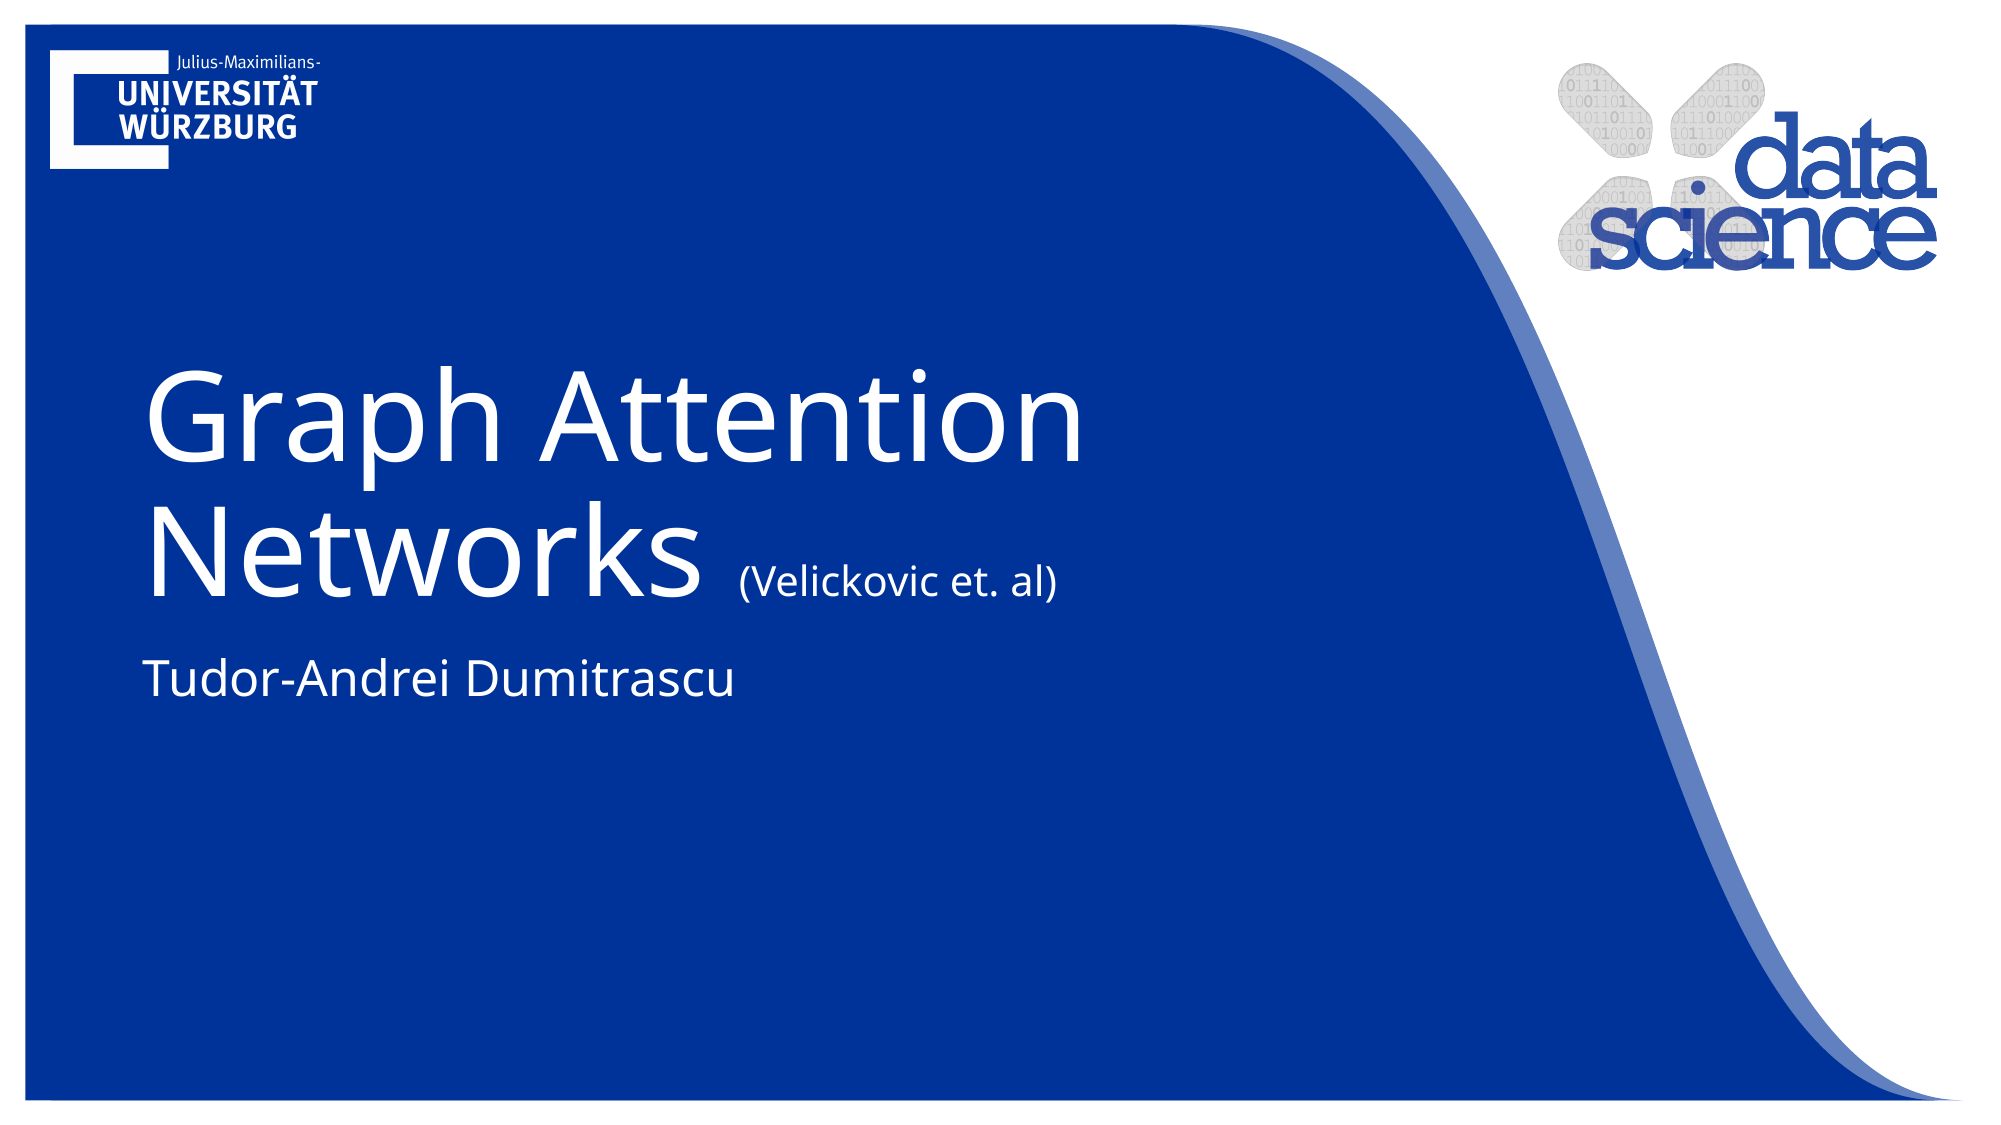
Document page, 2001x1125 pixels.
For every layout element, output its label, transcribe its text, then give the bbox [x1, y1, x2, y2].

title Graph Attention Networks (Velickovic et. al) [127, 239, 1373, 632]
picture [1558, 63, 1937, 271]
subtitle Tudor-Andrei Dumitrascu [127, 646, 1373, 918]
picture [50, 50, 321, 169]
